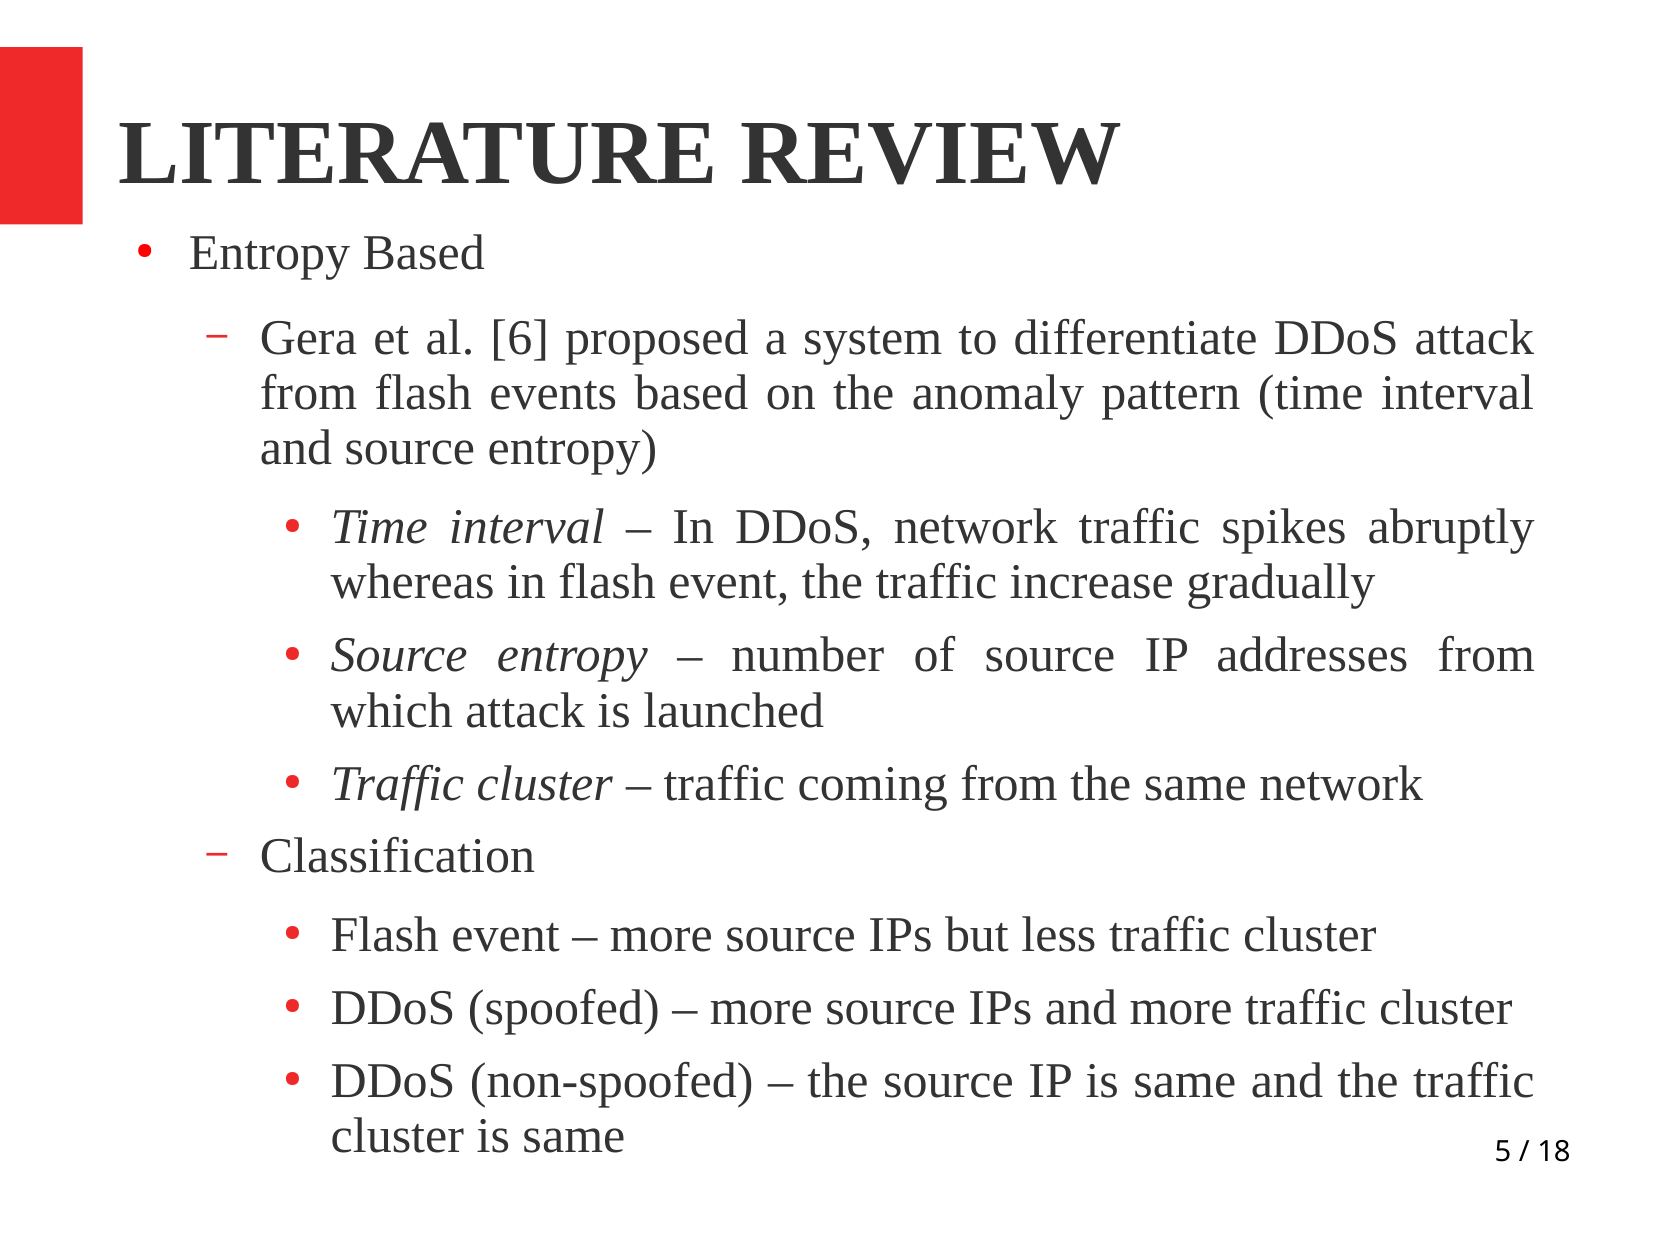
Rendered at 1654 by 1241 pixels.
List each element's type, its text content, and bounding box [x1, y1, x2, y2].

title LITERATURE REVIEW [118, 49, 1571, 257]
list Entropy Based Gera et al. [6] proposed a system to differentiate DDoS attack from flash events based on the anomaly pattern (time interval and source entropy) Time interval – In DDoS, network traffic spikes abruptly whereas in flash event, the traffic increase gradually Source entropy – number of source IP addresses from which attack is launched Traffic cluster – traffic coming from the same network Classification Flash event – more source IPs but less traffic cluster DDoS (spoofed) – more source IPs and more traffic cluster DDoS (non-spoofed) – the source IP is same and the traffic cluster is same [118, 225, 1536, 1201]
